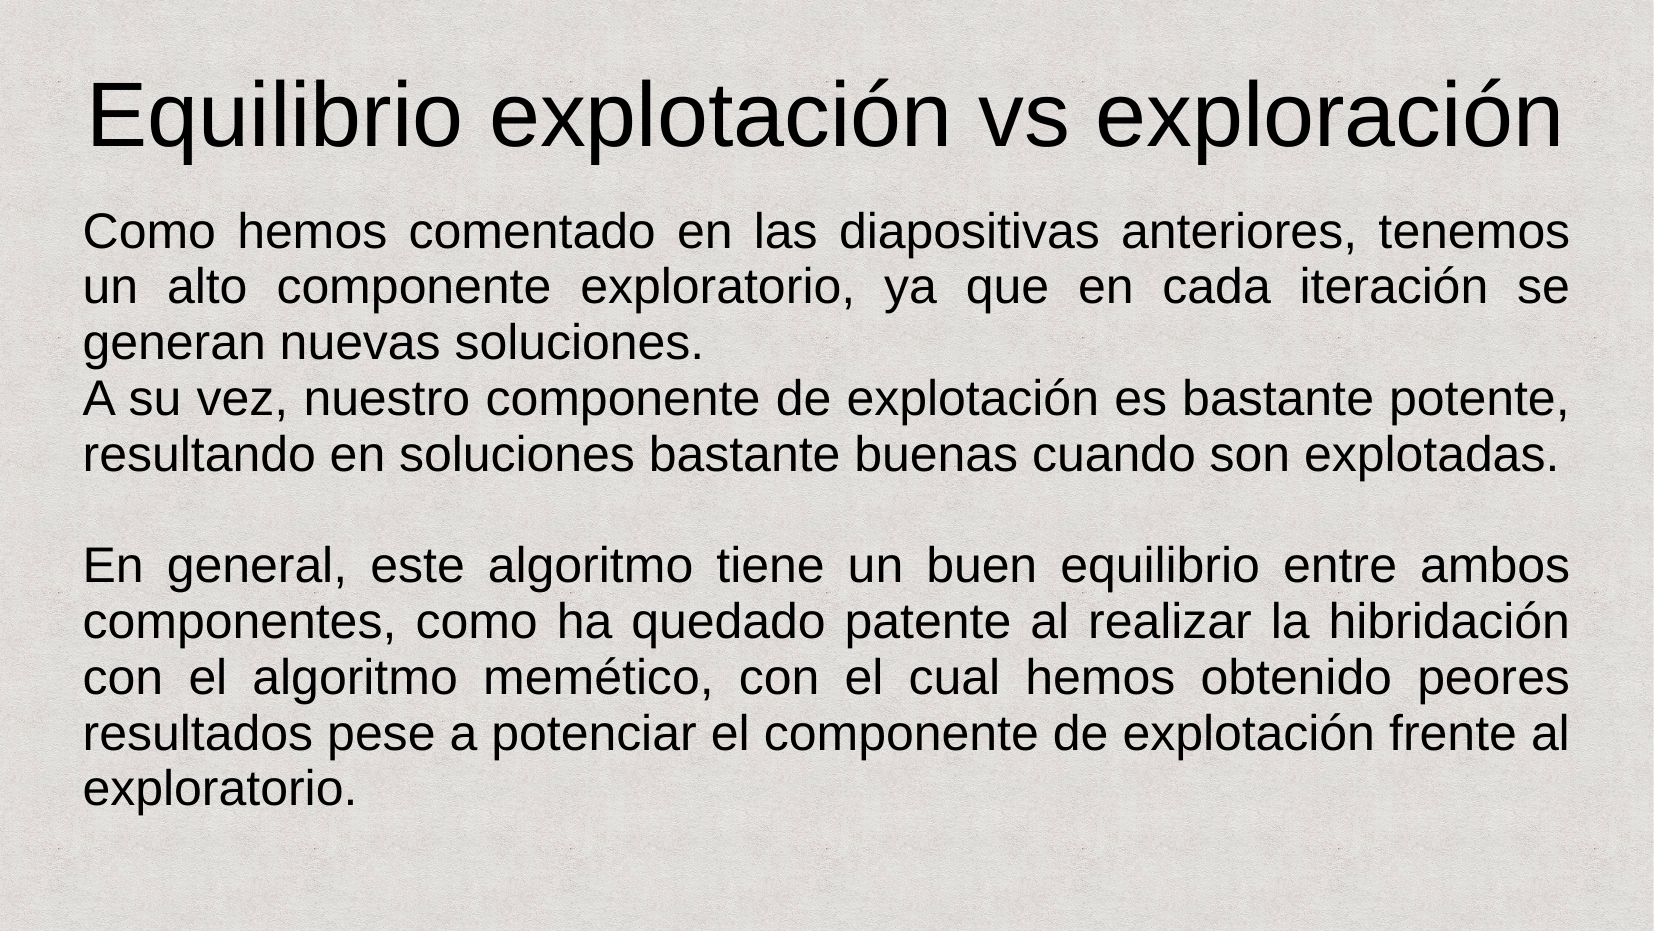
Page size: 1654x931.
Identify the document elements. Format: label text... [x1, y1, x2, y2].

picture [0, 0, 1654, 931]
title Equilibrio explotación vs exploración [82, 37, 1571, 180]
subtitle Como hemos comentado en las diapositivas anteriores, tenemos un alto componente exploratorio, ya que en cada iteración se generan nuevas soluciones. A su vez, nuestro componente de explotación es bastante potente, resultando en soluciones bastante buenas cuando son explotadas. En general, este algoritmo tiene un buen equilibrio entre ambos componentes, como ha quedado patente al realizar la hibridación con el algoritmo memético, con el cual hemos obtenido peores resultados pese a potenciar el componente de explotación frente al exploratorio. [82, 180, 1571, 839]
